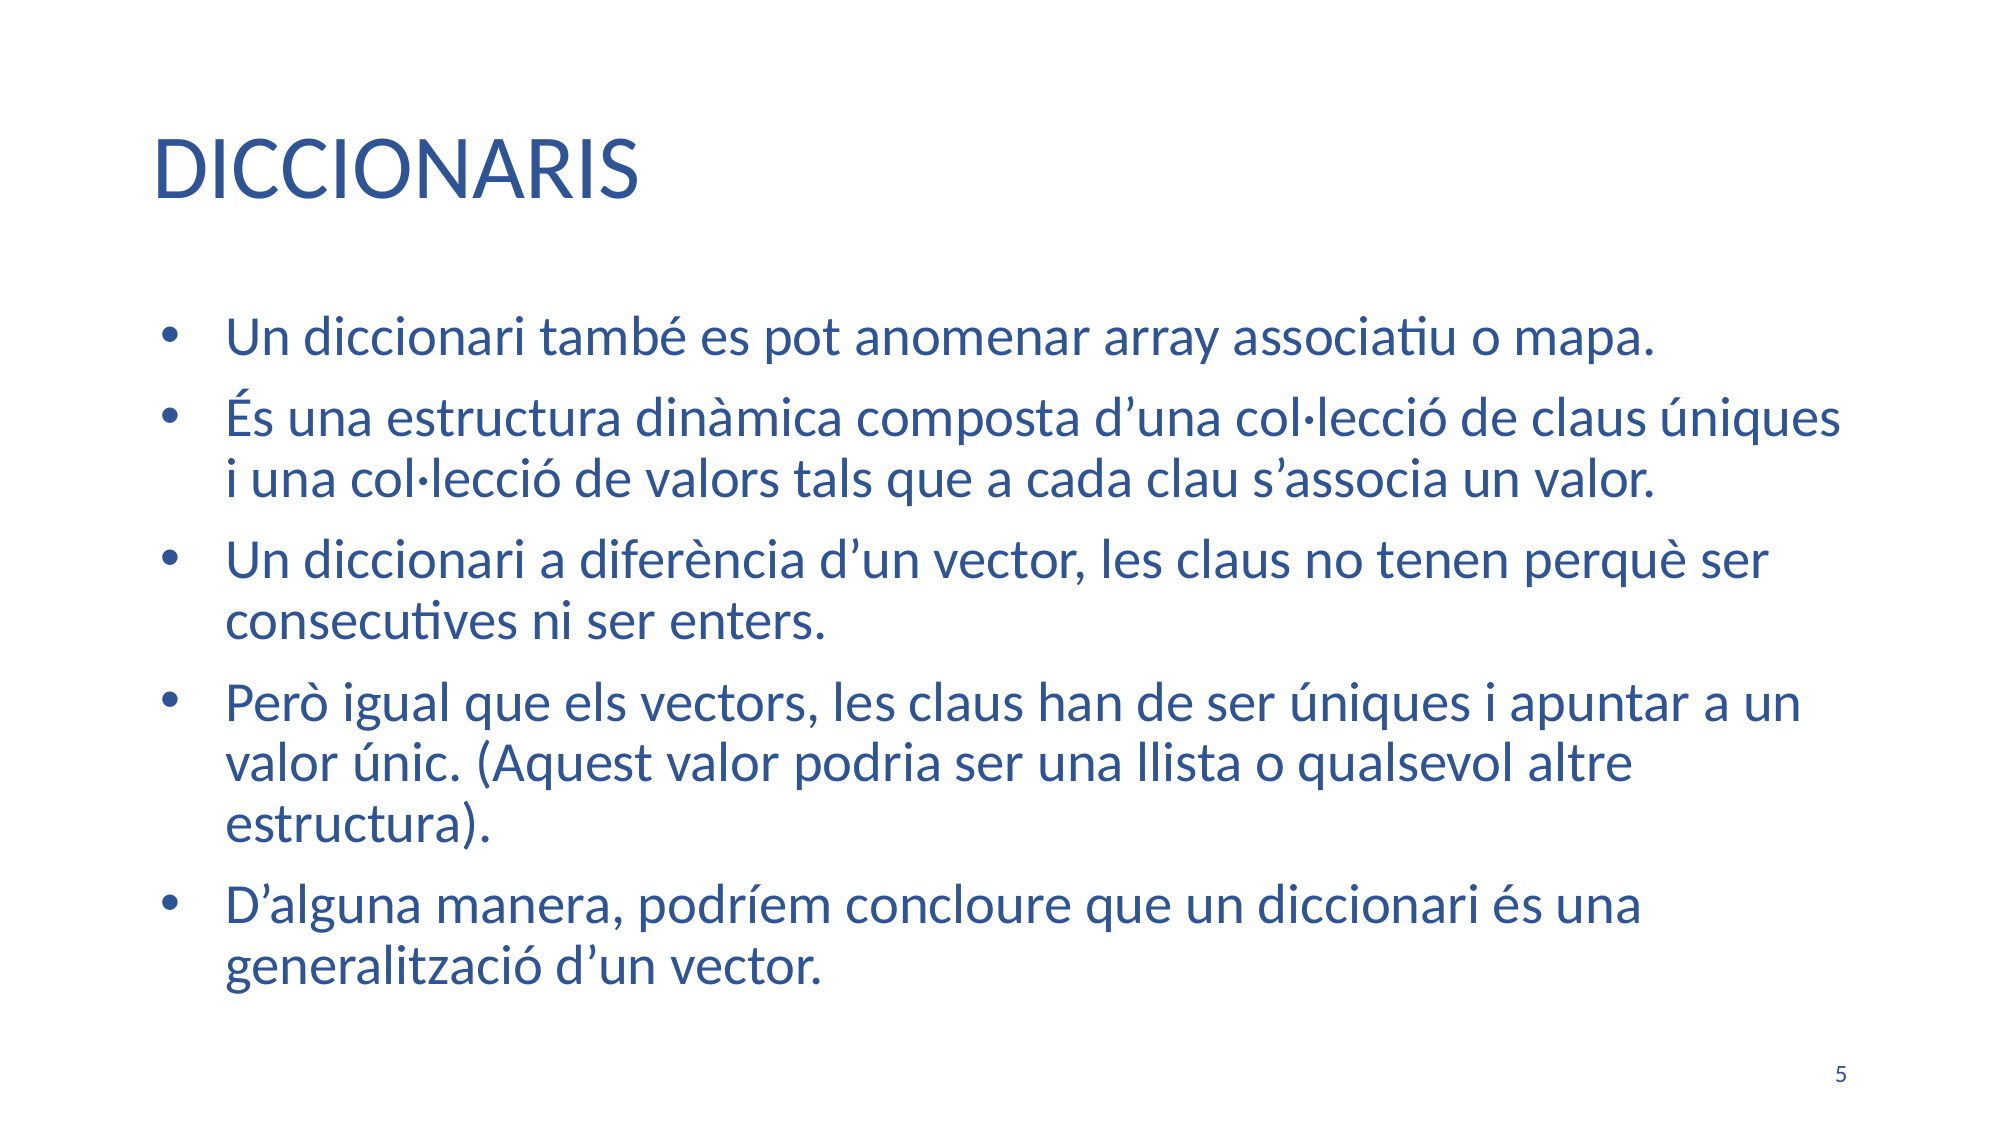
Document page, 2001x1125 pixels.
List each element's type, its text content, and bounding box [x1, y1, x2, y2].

title DICCIONARIS [137, 59, 1863, 278]
slide_number <number> [1412, 1042, 1863, 1103]
list Un diccionari també es pot anomenar array associatiu o mapa. És una estructura dinàmica composta d’una col·lecció de claus úniques i una col·lecció de valors tals que a cada clau s’associa un valor. Un diccionari a diferència d’un vector, les claus no tenen perquè ser consecutives ni ser enters. Però igual que els vectors, les claus han de ser úniques i apuntar a un valor únic. (Aquest valor podria ser una llista o qualsevol altre estructura). D’alguna manera, podríem concloure que un diccionari és una generalització d’un vector. [137, 299, 1863, 1014]
